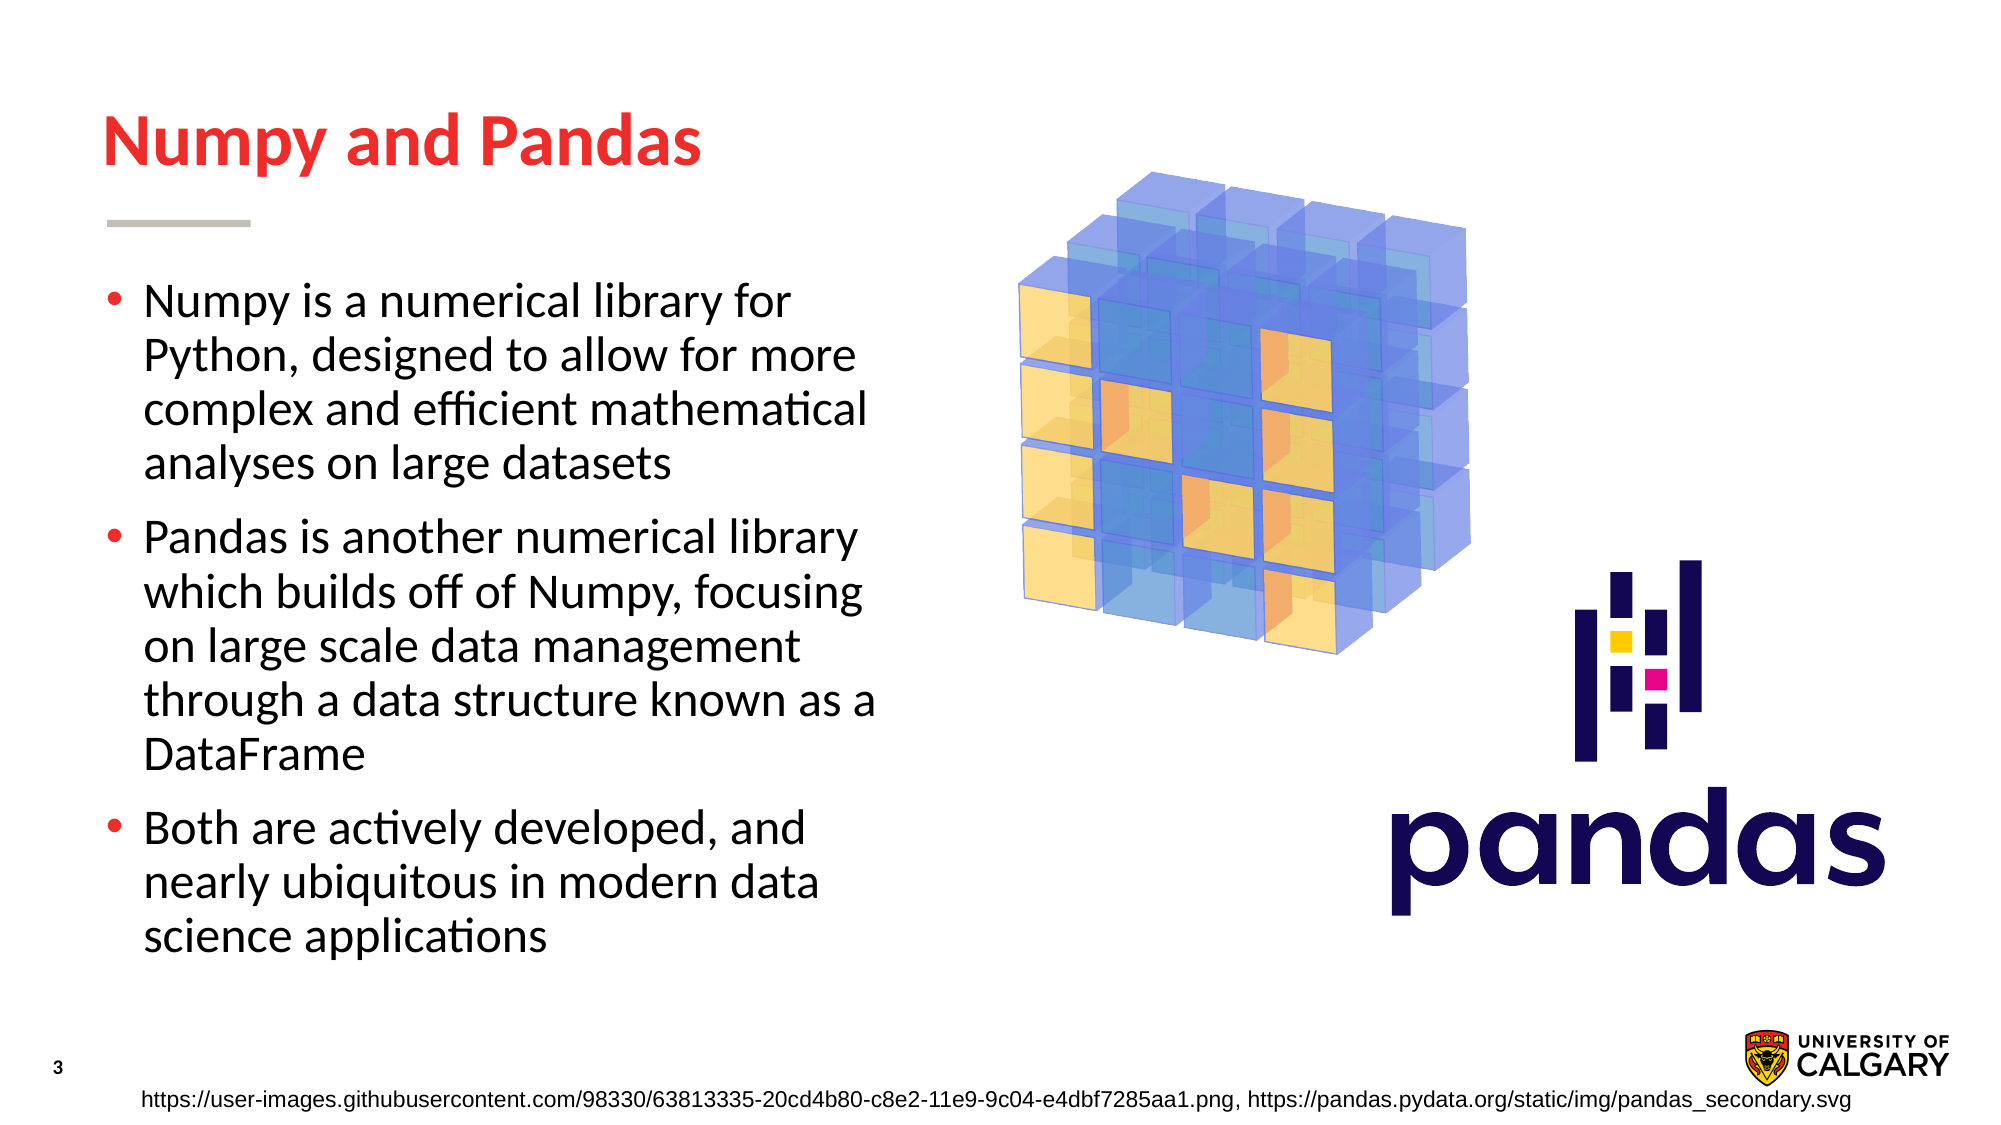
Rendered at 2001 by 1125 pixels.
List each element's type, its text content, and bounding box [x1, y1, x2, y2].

text_box https://user-images.githubusercontent.com/98330/63813335-20cd4b80-c8e2-11e9-9c04-e4dbf7285aa1.png, https://pandas.pydata.org/static/img/pandas_secondary.svg [0, 1077, 2000, 1119]
picture [1722, 1012, 1972, 1077]
picture [1018, 171, 1943, 954]
list Numpy is a numerical library for Python, designed to allow for more complex and efficient mathematical analyses on large datasets Pandas is another numerical library which builds off of Numpy, focusing on large scale data management through a data structure known as a DataFrame Both are actively developed, and nearly ubiquitous in modern data science applications [91, 266, 931, 981]
title Numpy and Pandas [87, 60, 1774, 222]
